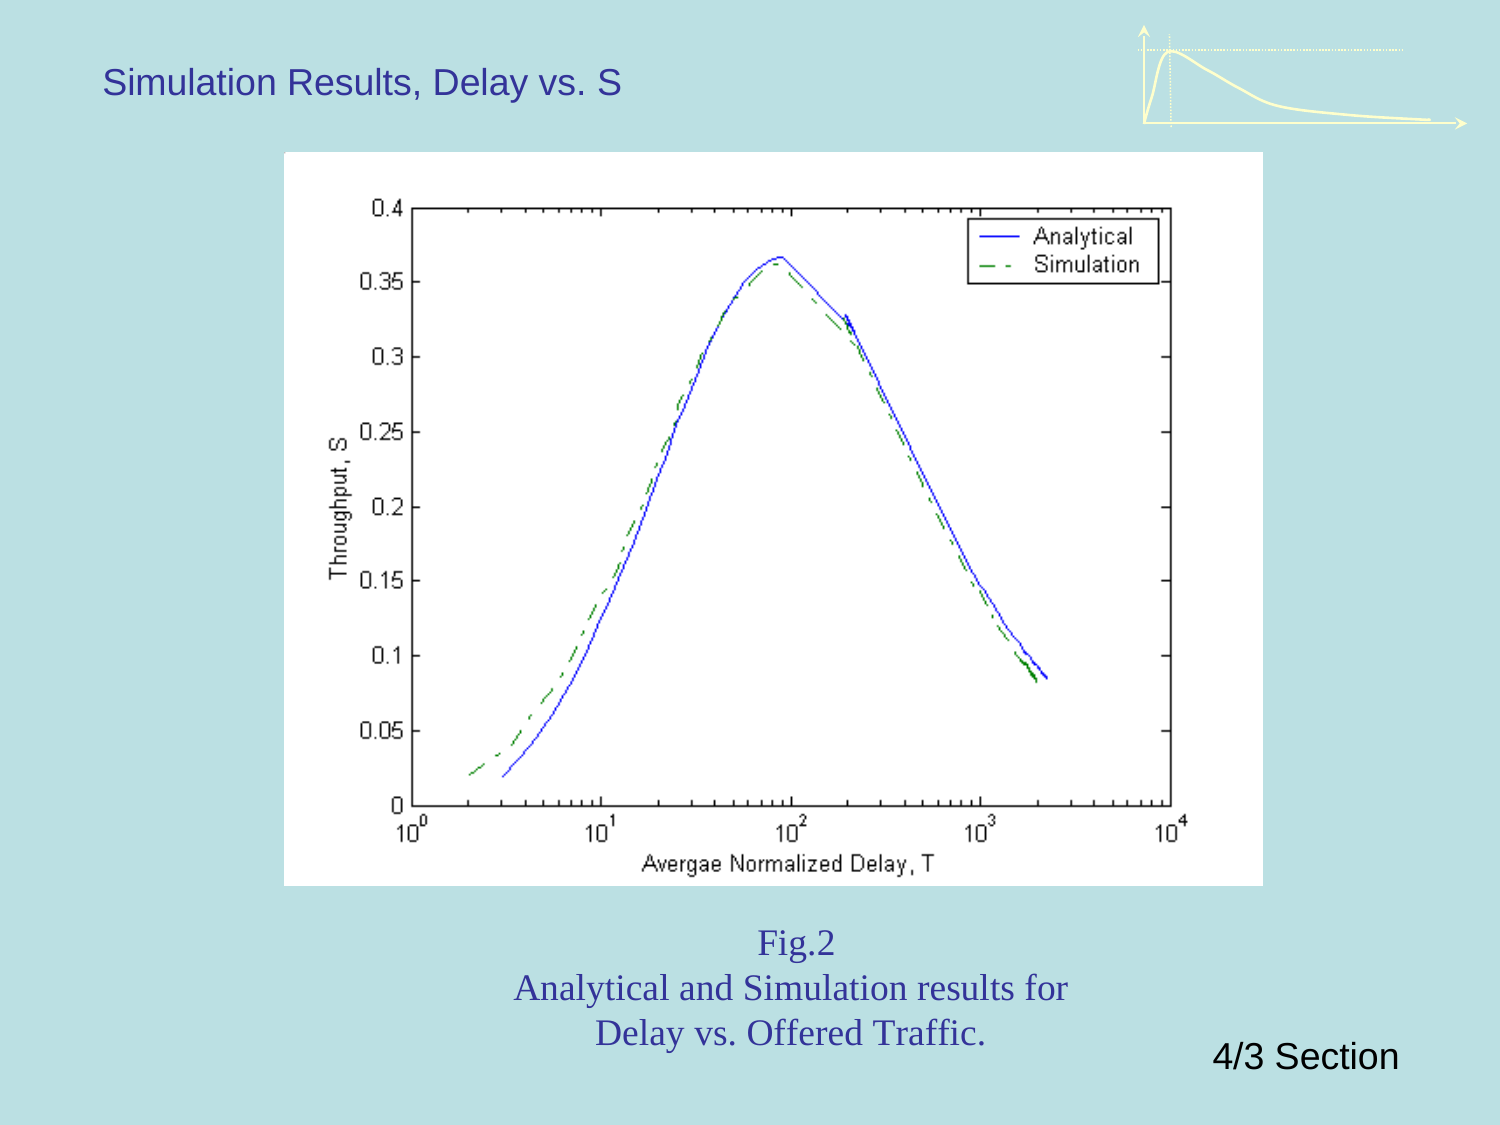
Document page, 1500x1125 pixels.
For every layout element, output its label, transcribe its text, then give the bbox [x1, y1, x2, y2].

picture [284, 152, 1263, 886]
text_box Fig.2 Analytical and Simulation results for Delay vs. Offered Traffic. [487, 910, 1095, 1086]
text_box Simulation Results, Delay vs. S [87, 49, 647, 111]
